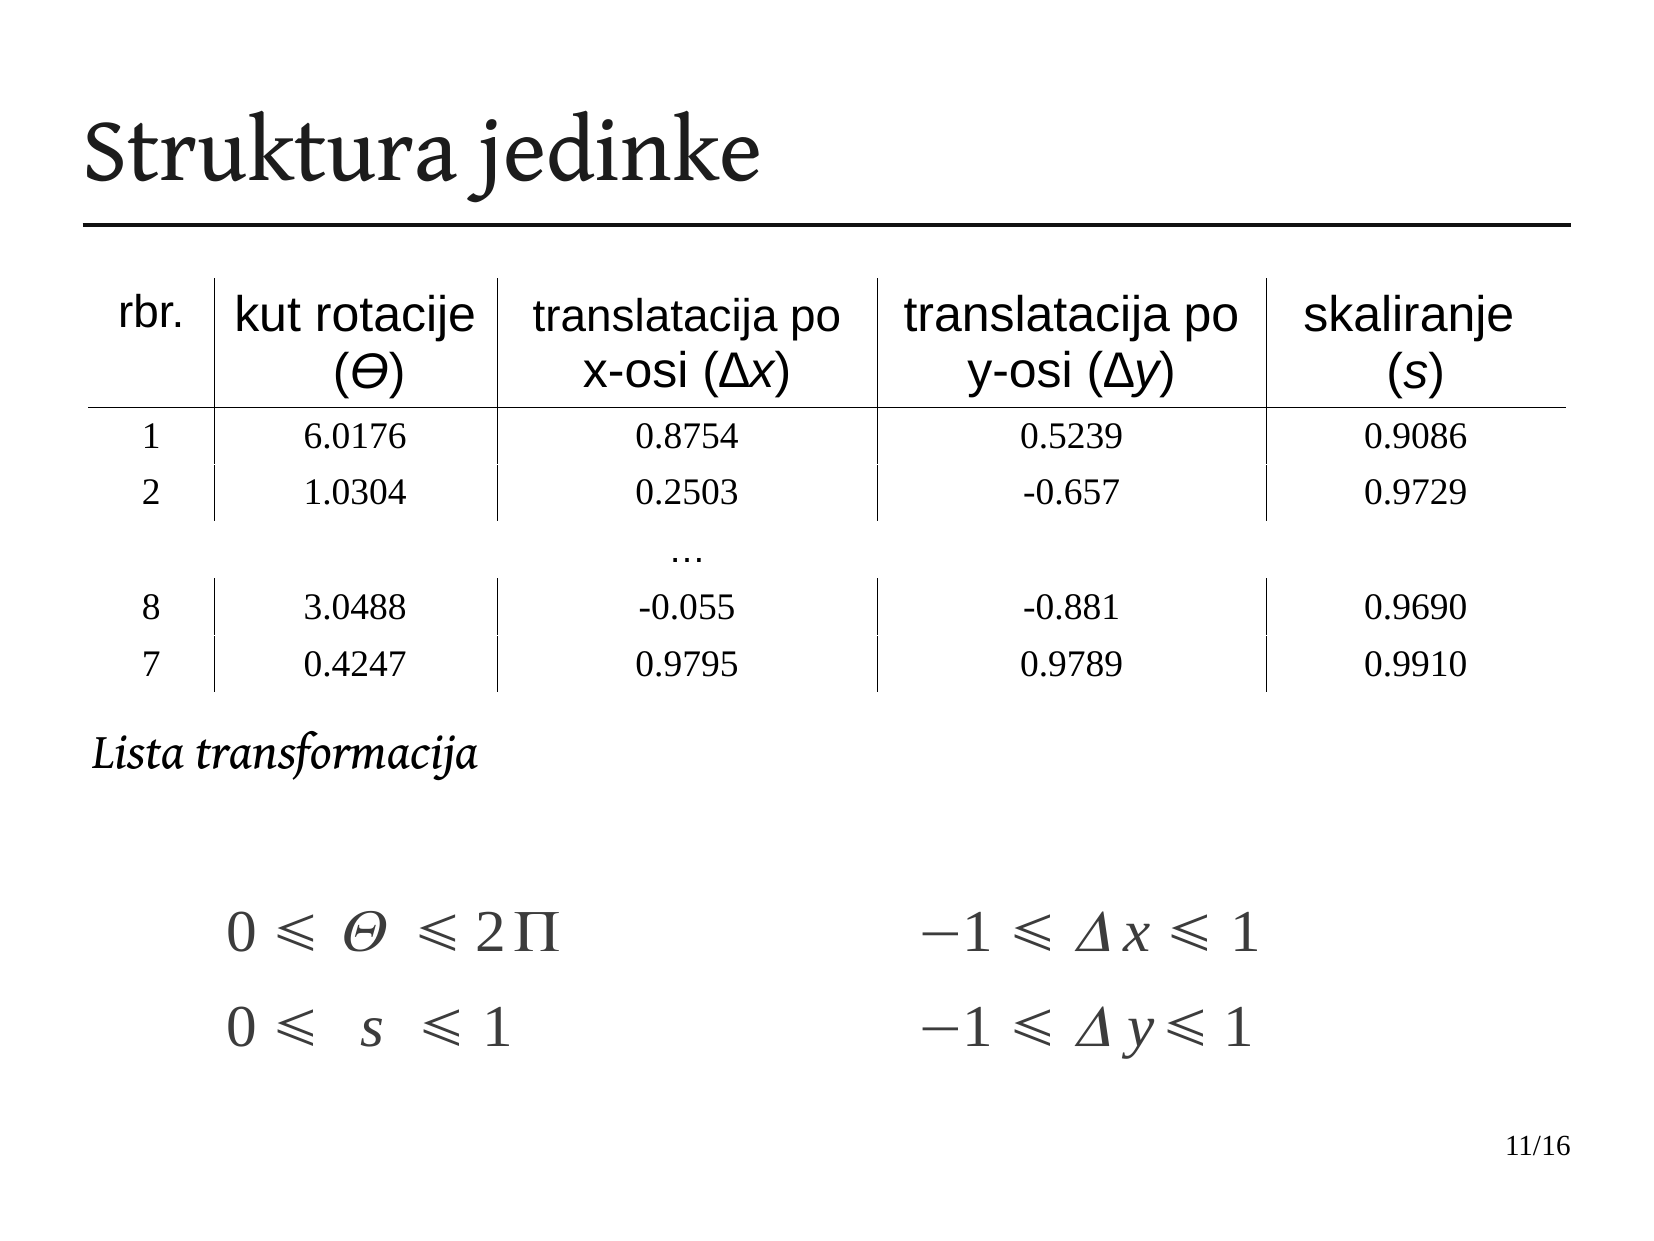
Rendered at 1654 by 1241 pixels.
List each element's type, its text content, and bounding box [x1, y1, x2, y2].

table_cell 1 [89, 408, 214, 464]
table_cell -0.055 [498, 579, 877, 635]
table_header skaliranje (s) [1267, 279, 1566, 407]
table_cell 0.9690 [1267, 579, 1566, 635]
table_cell 3.0488 [215, 579, 497, 635]
chart [210, 994, 527, 1061]
table_cell 6.0176 [215, 408, 497, 464]
table_header rbr. [89, 279, 214, 407]
table_header kut rotacije (ϴ) [215, 279, 497, 407]
table_cell … [498, 522, 877, 578]
title Struktura jedinke [82, 49, 1571, 257]
chart [901, 899, 1276, 966]
table_cell 7 [89, 636, 214, 692]
table_cell -0.657 [878, 465, 1266, 521]
table_cell 0.9910 [1267, 636, 1566, 692]
table_cell 0.9795 [498, 636, 877, 692]
table_cell [1267, 522, 1566, 578]
table_cell 2 [89, 465, 214, 521]
table_cell 0.9729 [1267, 465, 1566, 521]
table_cell [89, 522, 214, 578]
table_cell 1.0304 [215, 465, 497, 521]
table_header translatacija po y-osi (∆y) [878, 279, 1266, 407]
table_header translatacija po x-osi (∆x) [498, 279, 877, 407]
table_cell 0.5239 [878, 408, 1266, 464]
table_cell 0.8754 [498, 408, 877, 464]
table_cell 8 [89, 579, 214, 635]
table_cell [878, 522, 1266, 578]
table_cell 0.4247 [215, 636, 497, 692]
chart [210, 899, 580, 966]
text_box Lista transformacija [77, 717, 494, 790]
table_cell 0.9789 [878, 636, 1266, 692]
table_cell [215, 522, 497, 578]
chart [901, 994, 1268, 1061]
table_cell -0.881 [878, 579, 1266, 635]
table_cell 0.9086 [1267, 408, 1566, 464]
table_cell 0.2503 [498, 465, 877, 521]
